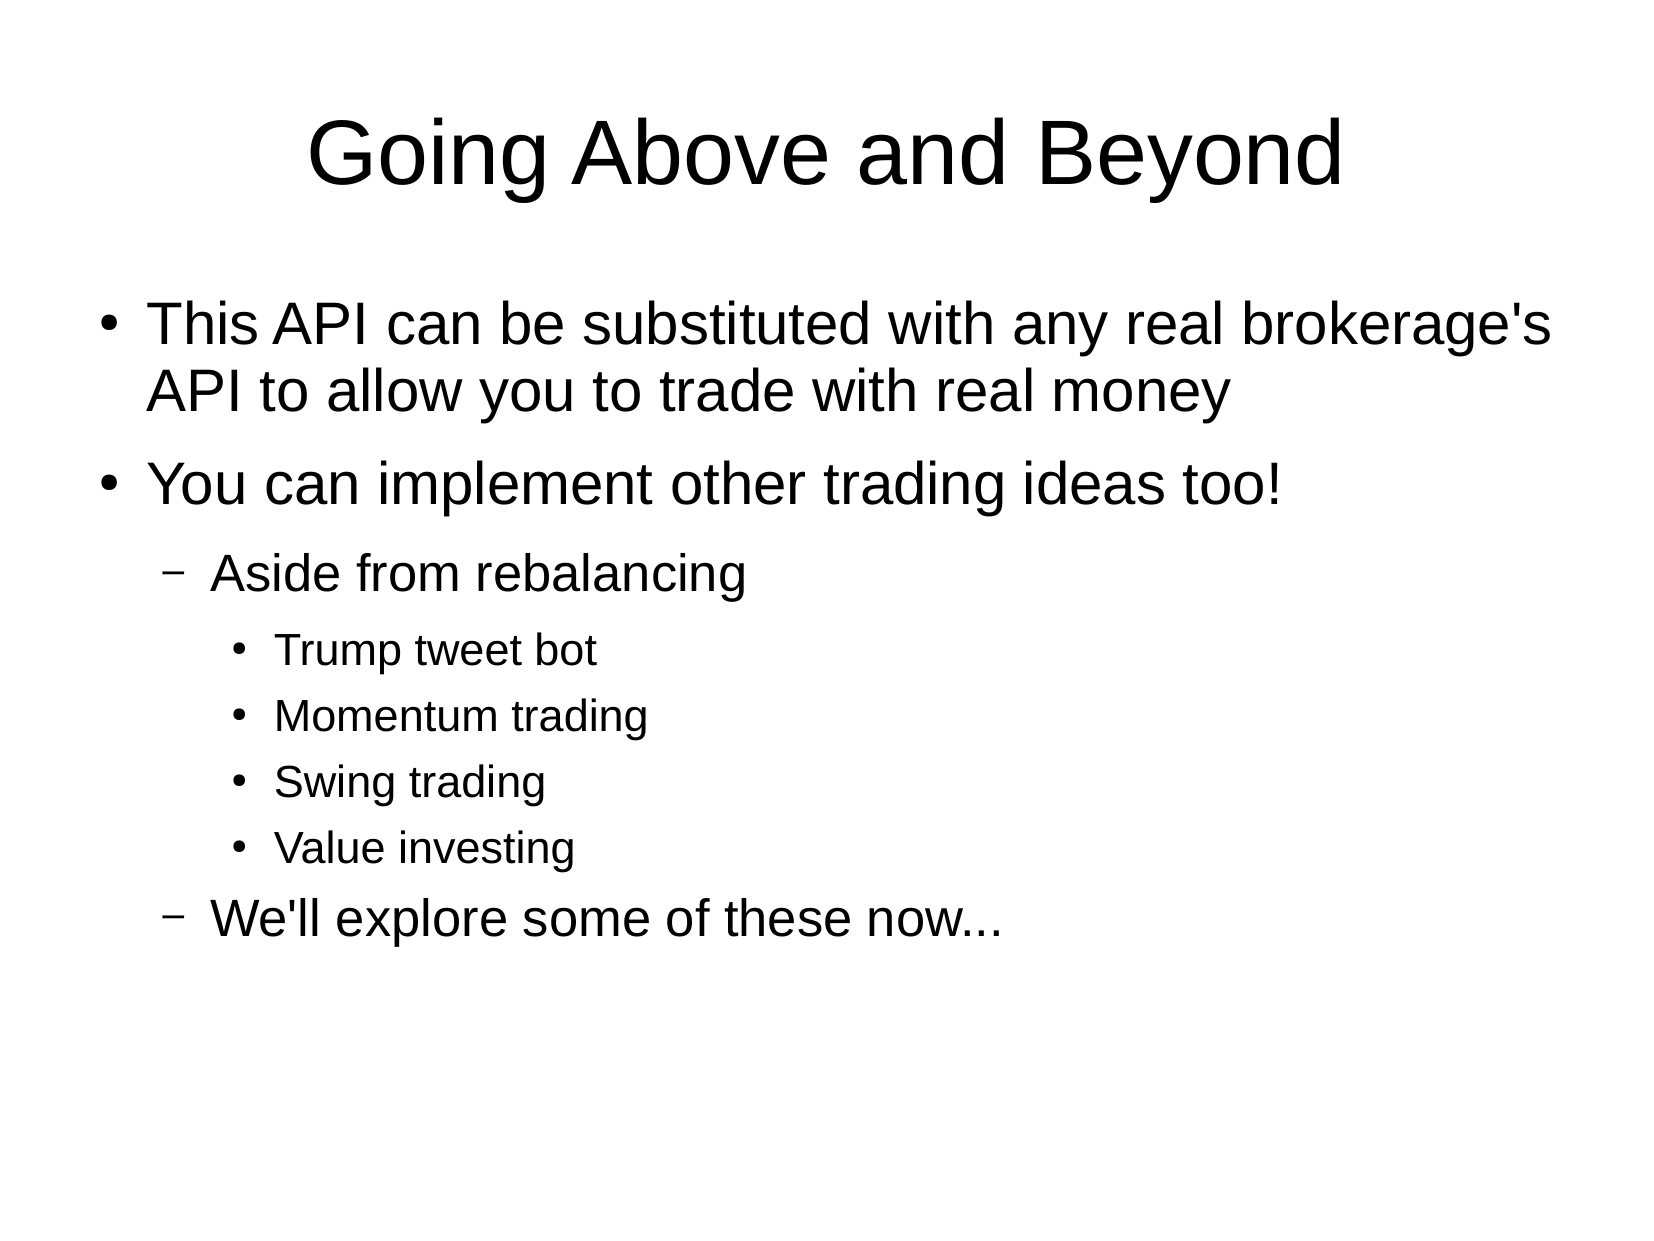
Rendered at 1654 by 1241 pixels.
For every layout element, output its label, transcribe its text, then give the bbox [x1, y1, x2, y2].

list This API can be substituted with any real brokerage's API to allow you to trade with real money You can implement other trading ideas too! Aside from rebalancing Trump tweet bot Momentum trading Swing trading Value investing We'll explore some of these now... [82, 290, 1571, 1010]
title Going Above and Beyond [82, 49, 1571, 257]
